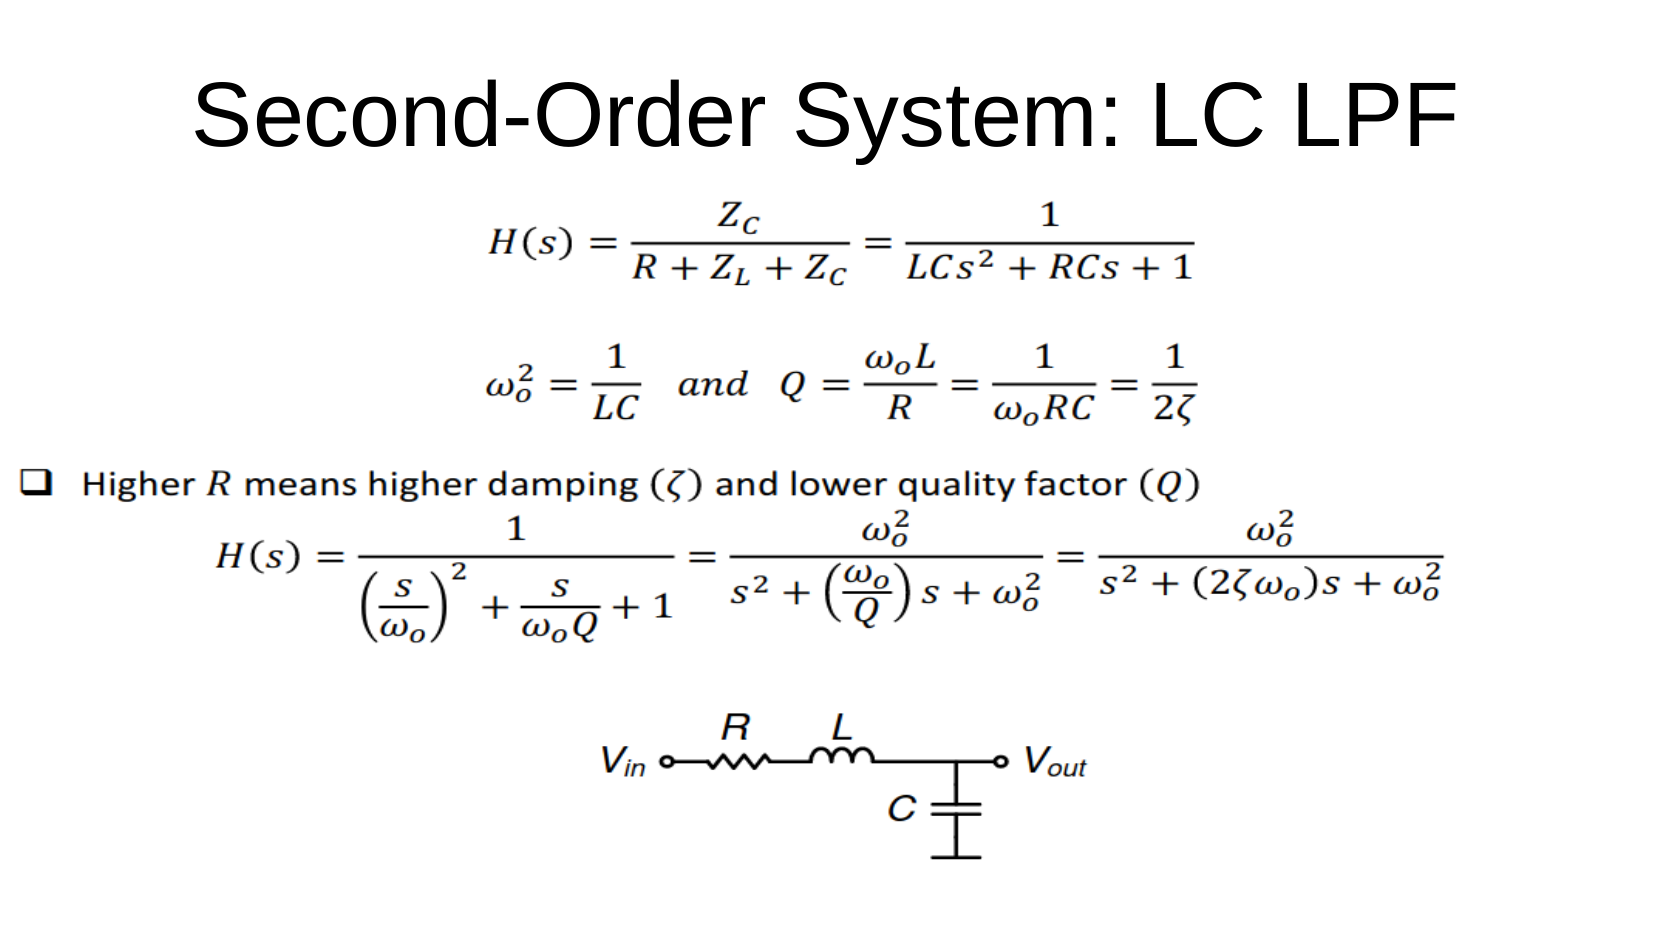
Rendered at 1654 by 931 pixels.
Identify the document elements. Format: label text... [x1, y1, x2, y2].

title Second-Order System: LC LPF [82, 37, 1571, 192]
picture [0, 192, 1654, 862]
